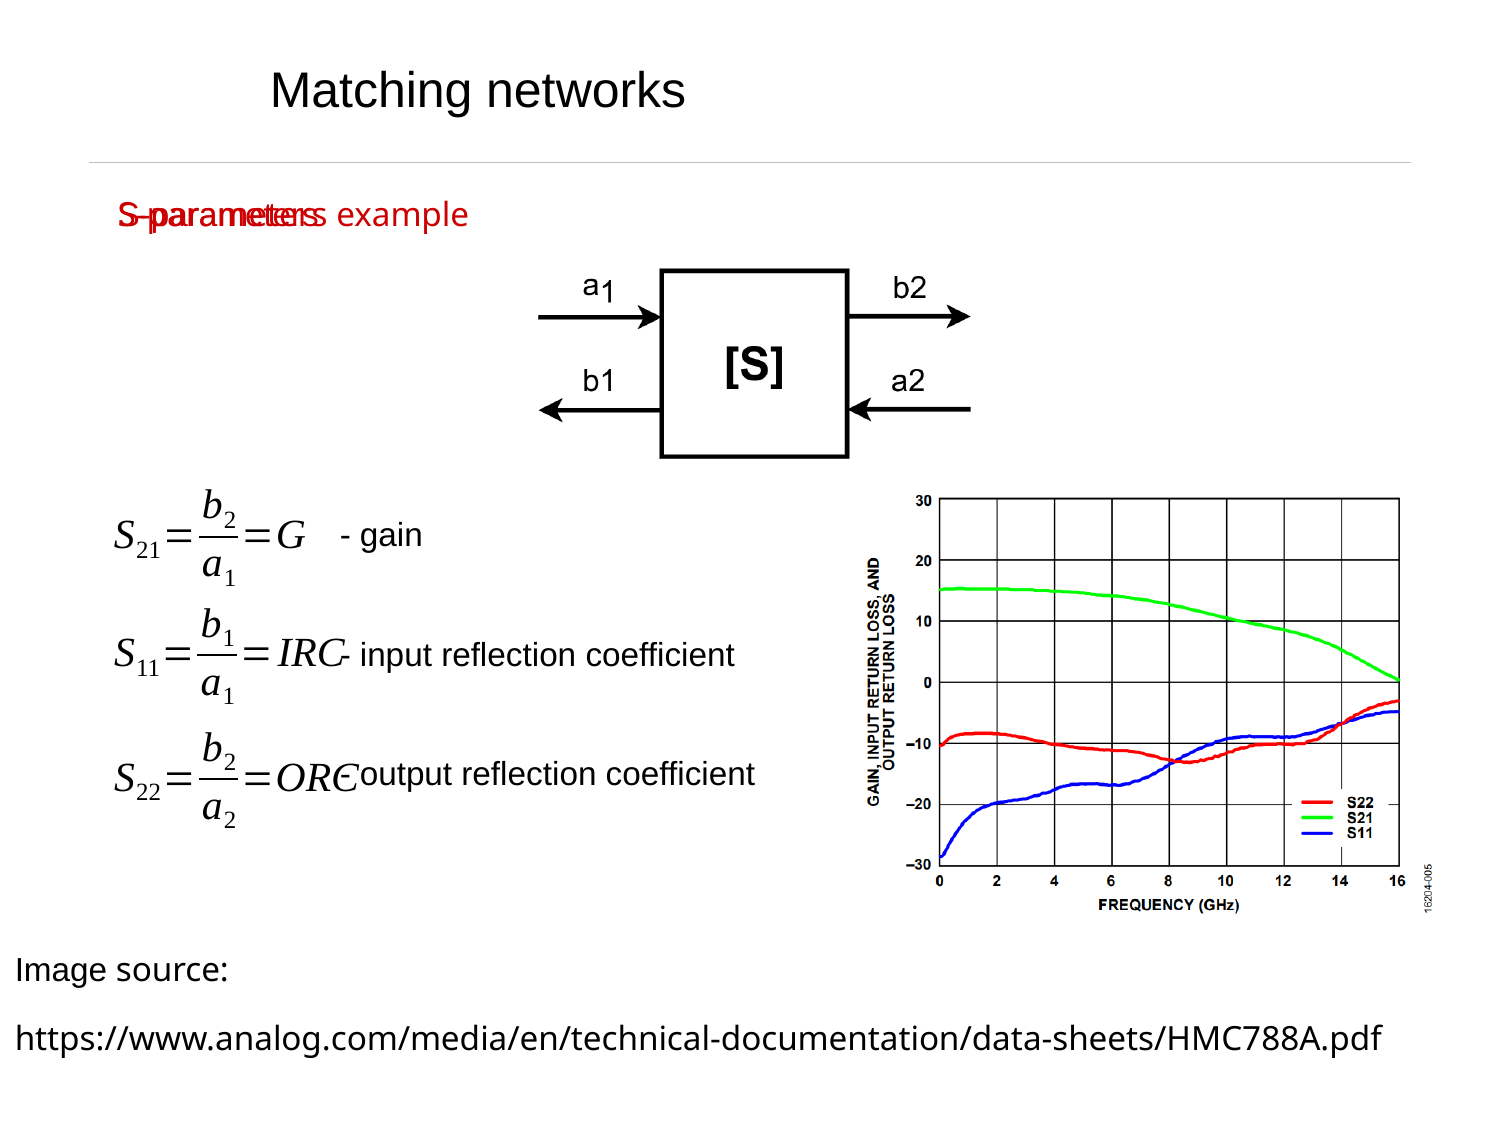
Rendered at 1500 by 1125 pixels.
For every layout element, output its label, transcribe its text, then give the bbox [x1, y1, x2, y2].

picture [834, 485, 1450, 928]
text_box Matching networks [254, 31, 1347, 150]
list Image source: https://www.analog.com/media/en/technical-documentation/data-sheets/HMC788A.pdf [0, 945, 1500, 1111]
chart [106, 599, 353, 710]
list S-parameters - gain - input reflection coefficient - output reflection coefficient [102, 186, 1396, 901]
chart [106, 723, 368, 834]
